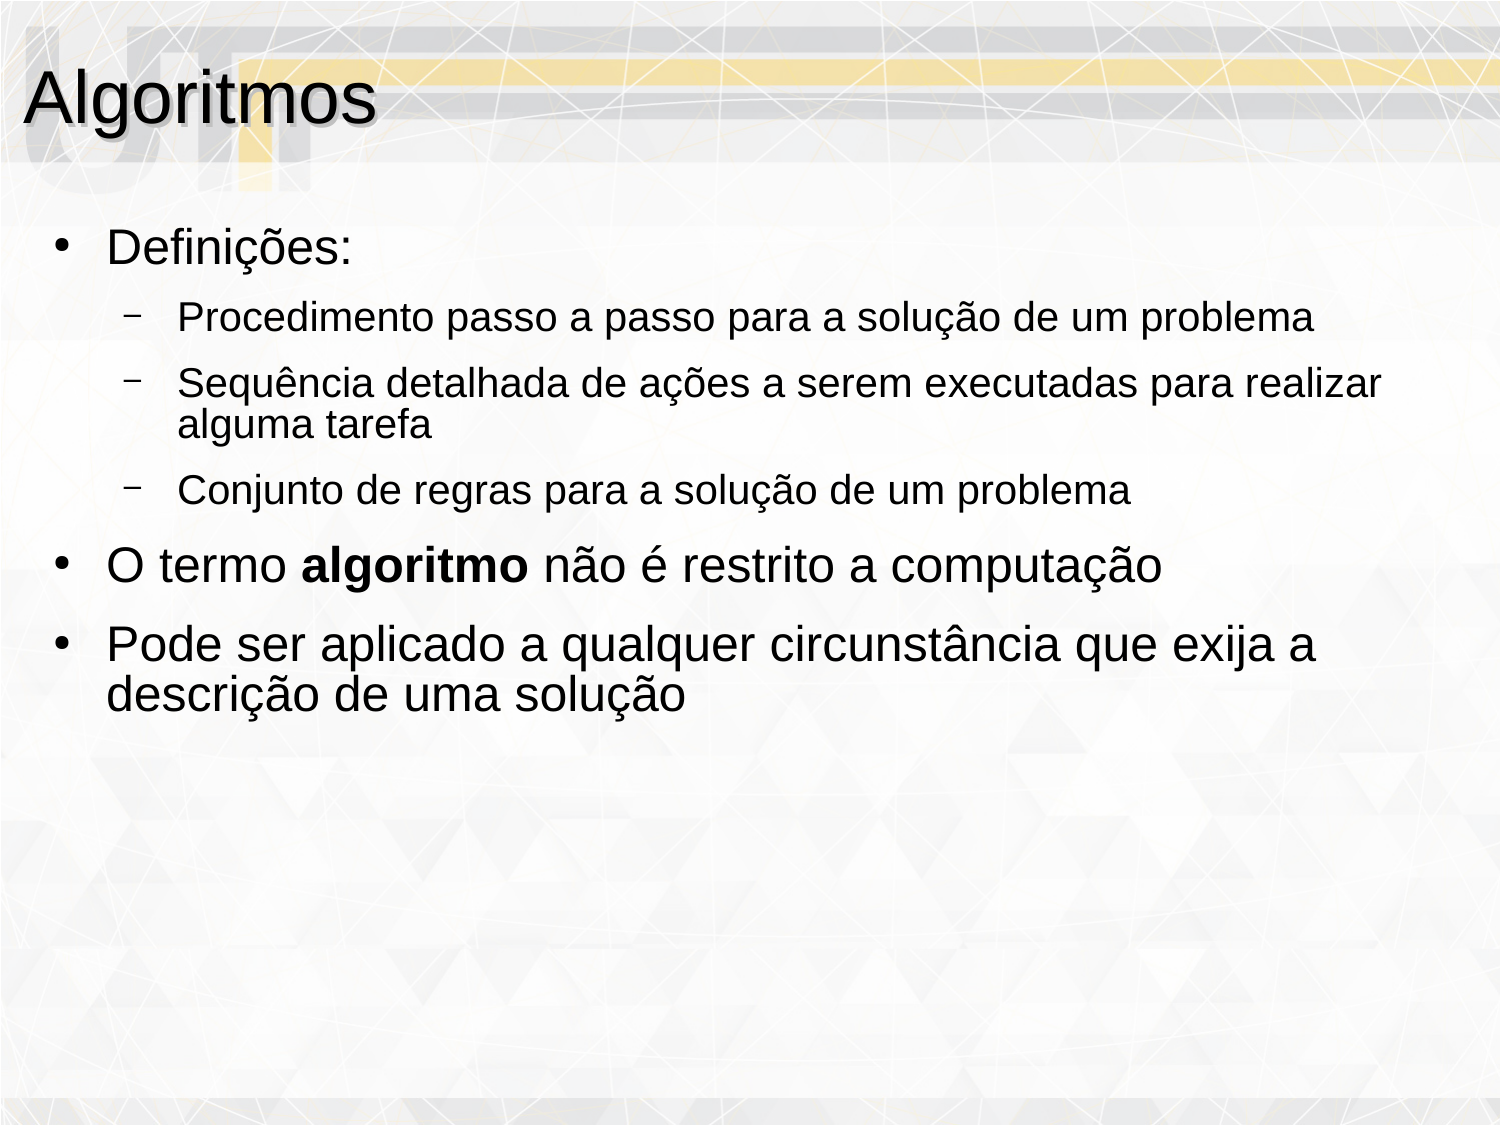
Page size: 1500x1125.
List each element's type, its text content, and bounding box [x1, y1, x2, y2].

title Algoritmos [23, 18, 1489, 178]
list Definições: Procedimento passo a passo para a solução de um problema Sequência detalhada de ações a serem executadas para realizar alguma tarefa Conjunto de regras para a solução de um problema O termo algoritmo não é restrito a computação Pode ser aplicado a qualquer circunstância que exija a descrição de uma solução [35, 224, 1477, 1087]
